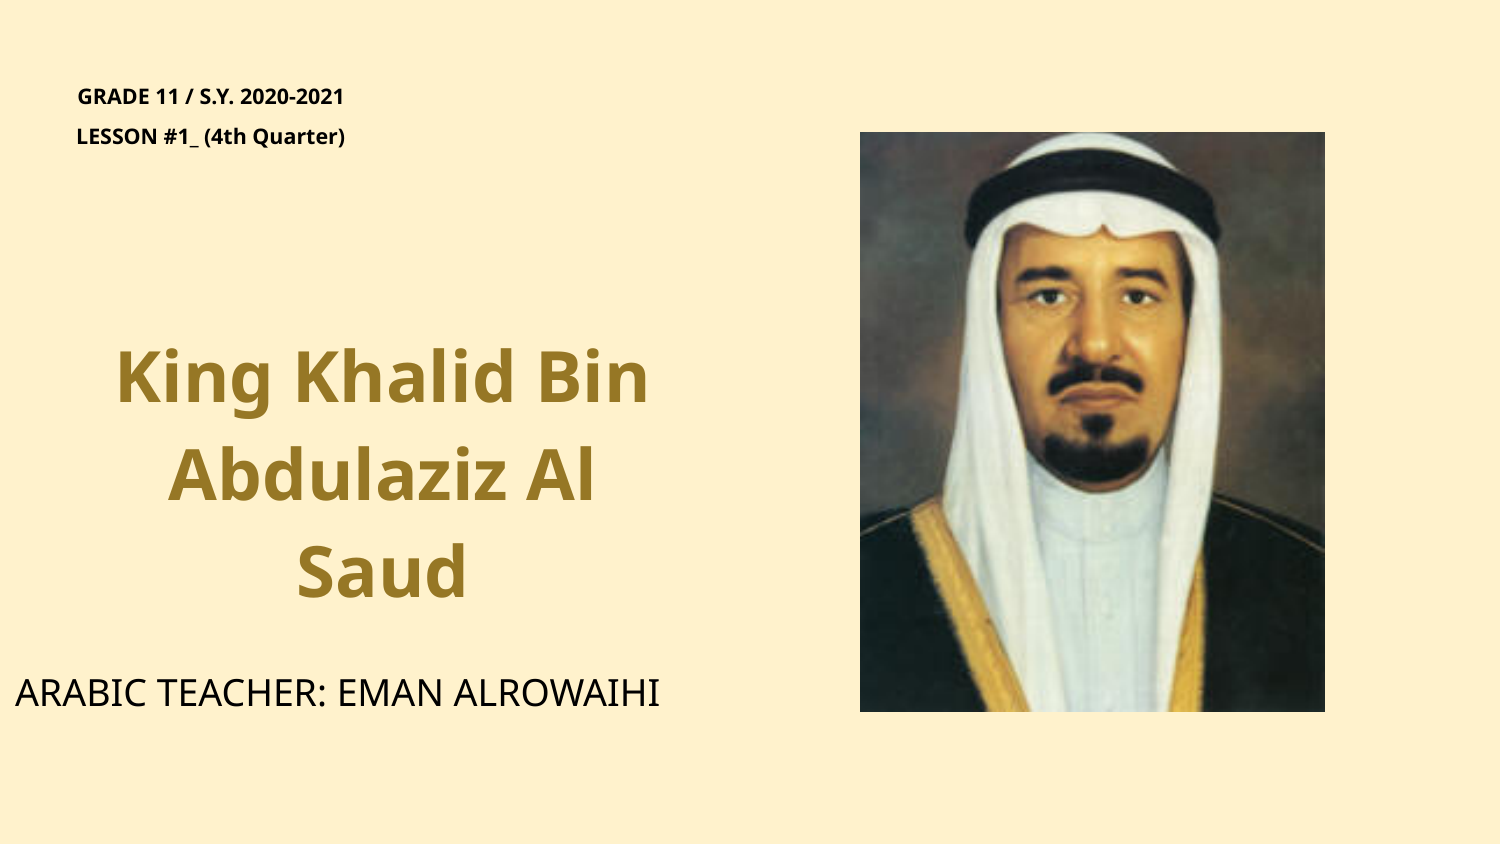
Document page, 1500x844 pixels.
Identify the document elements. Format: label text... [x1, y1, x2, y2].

subtitle GRADE 11 / S.Y. 2020-2021 LESSON #1_ (4th Quarter) [39, 63, 861, 170]
picture [860, 132, 1325, 712]
text_box King Khalid Bin Abdulaziz Al Saud [61, 303, 705, 671]
text_box ARABIC TEACHER: EMAN ALROWAIHI [0, 654, 899, 761]
